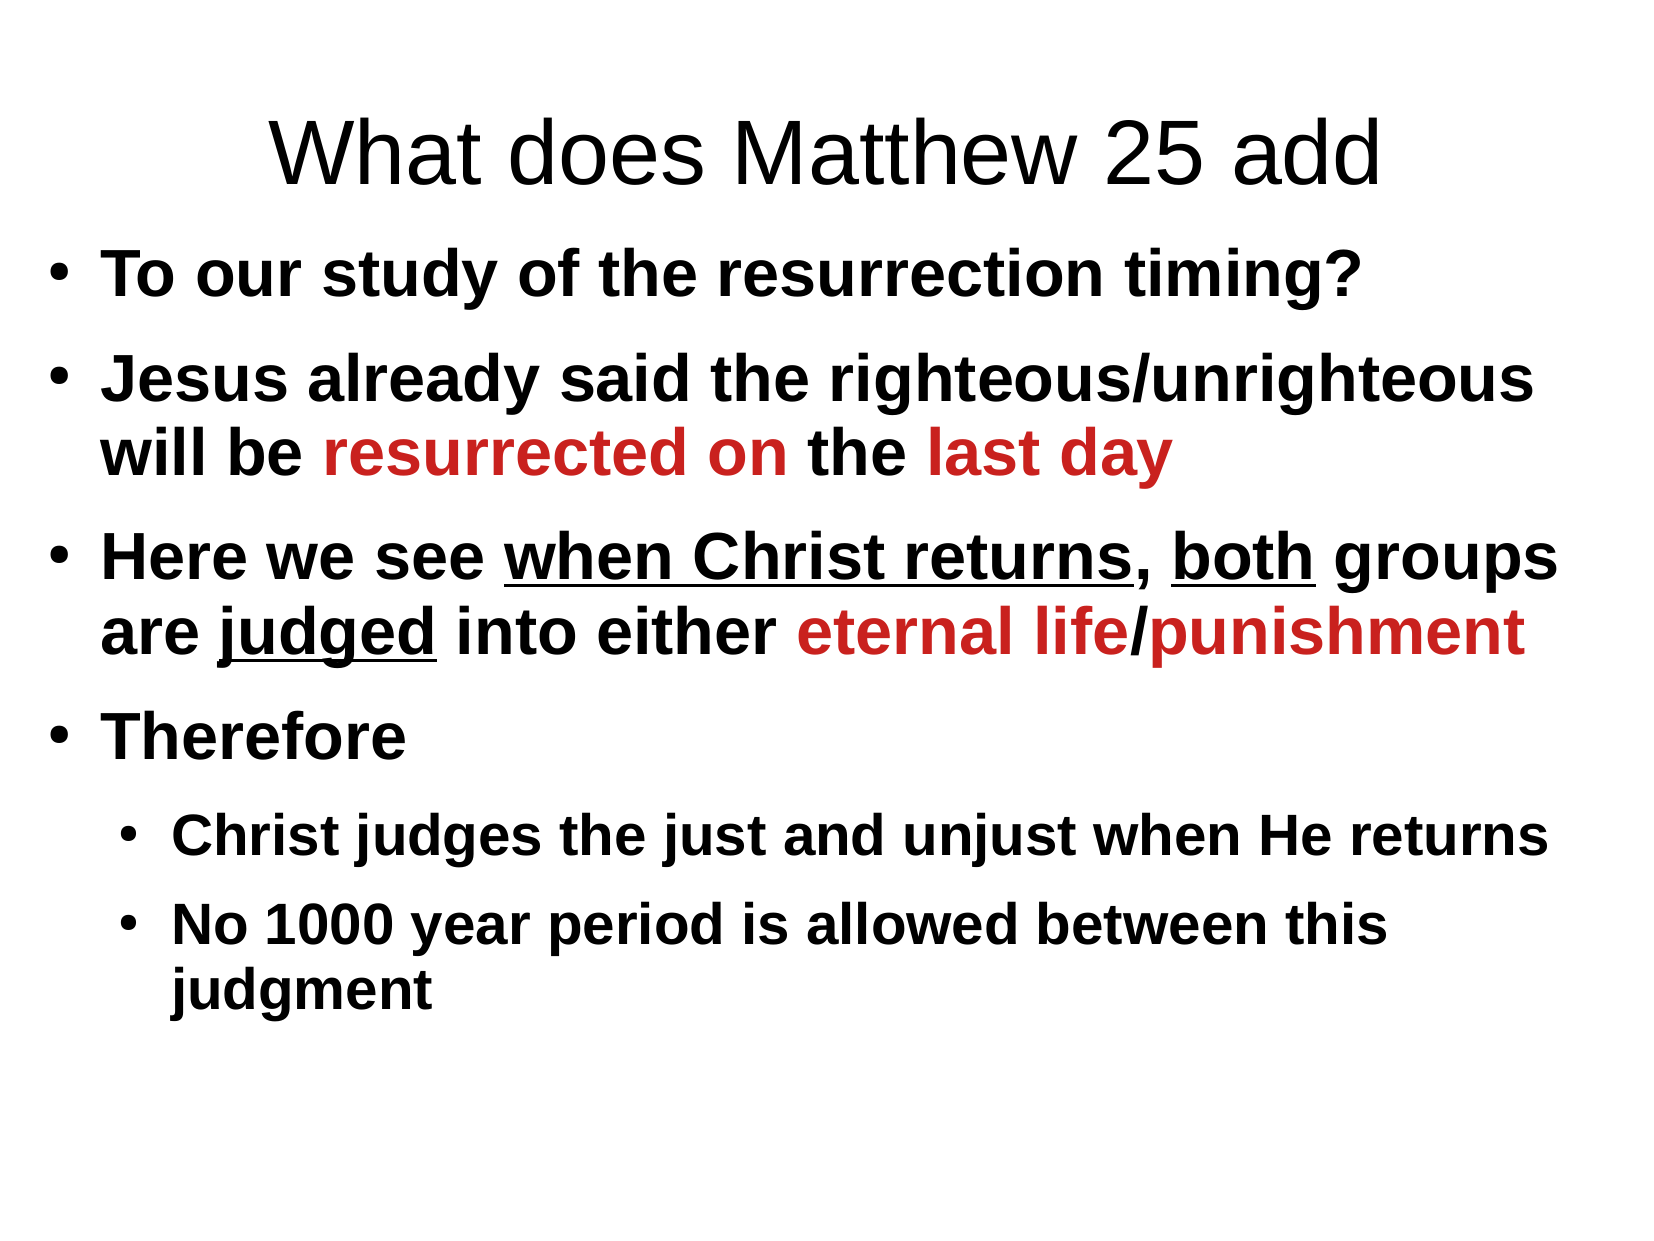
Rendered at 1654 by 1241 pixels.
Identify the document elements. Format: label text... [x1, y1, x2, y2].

title What does Matthew 25 add [82, 49, 1571, 236]
list To our study of the resurrection timing? Jesus already said the righteous/unrighteous will be resurrected on the last day Here we see when Christ returns, both groups are judged into either eternal life/punishment Therefore Christ judges the just and unjust when He returns No 1000 year period is allowed between this judgment [29, 236, 1625, 1241]
